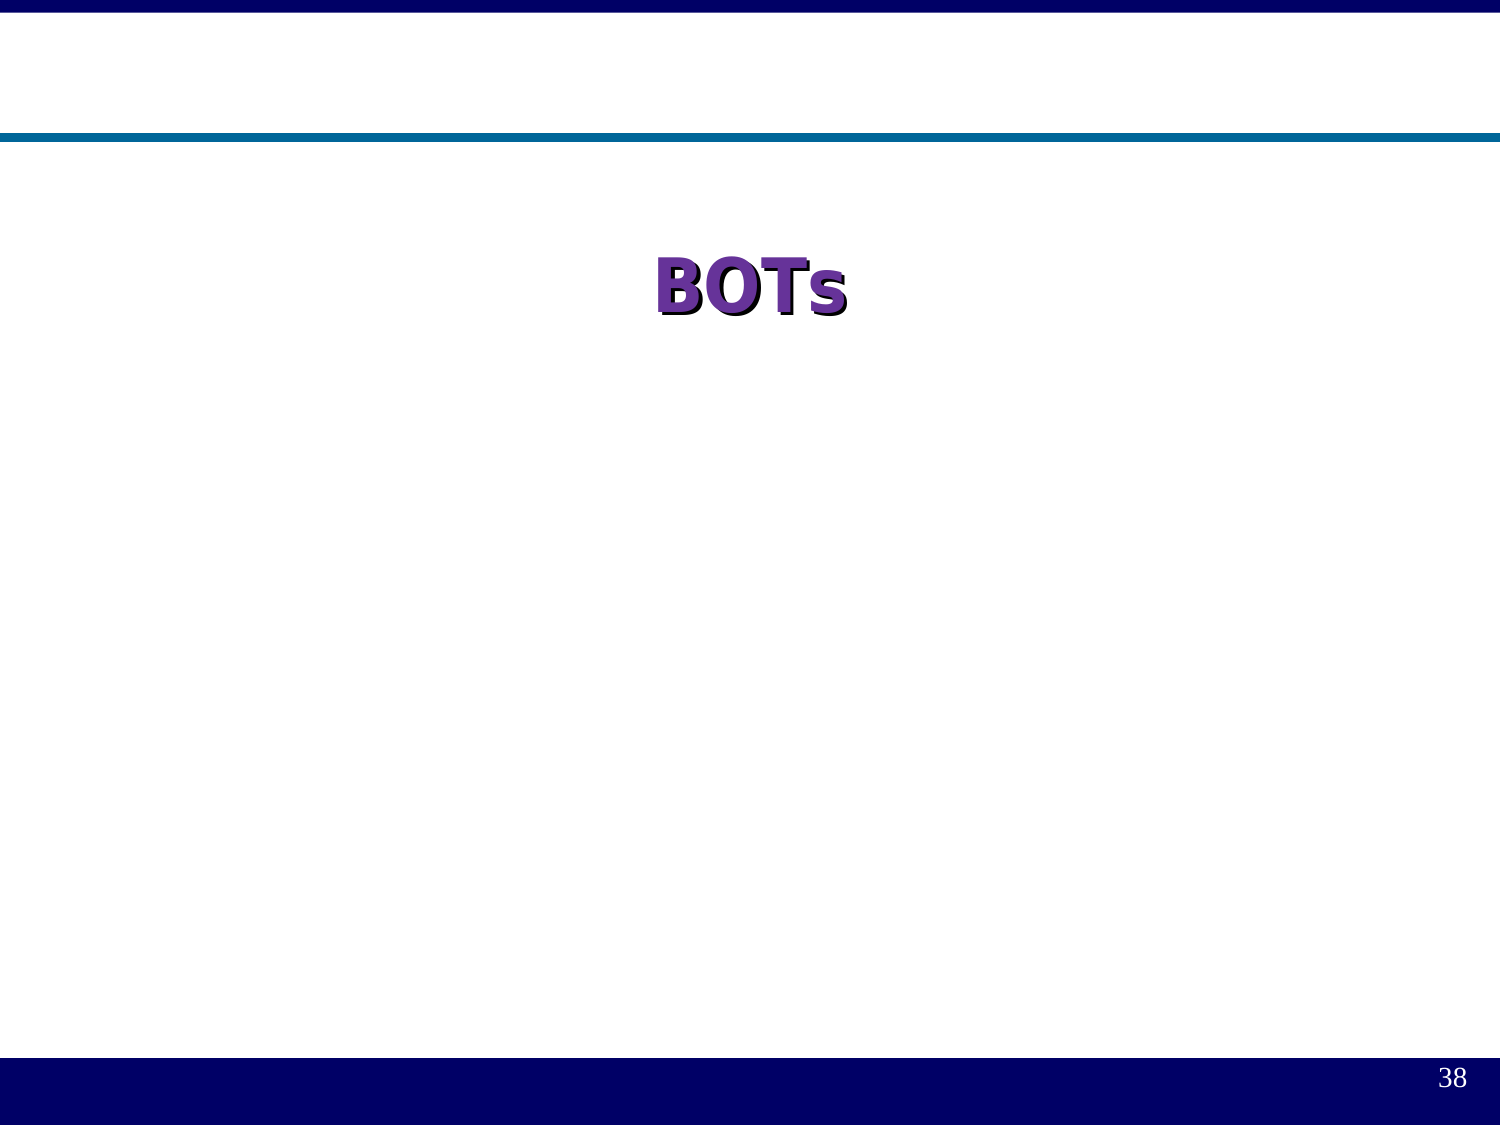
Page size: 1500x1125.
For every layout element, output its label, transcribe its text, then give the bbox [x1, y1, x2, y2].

subtitle BOTs [30, 0, 1471, 580]
